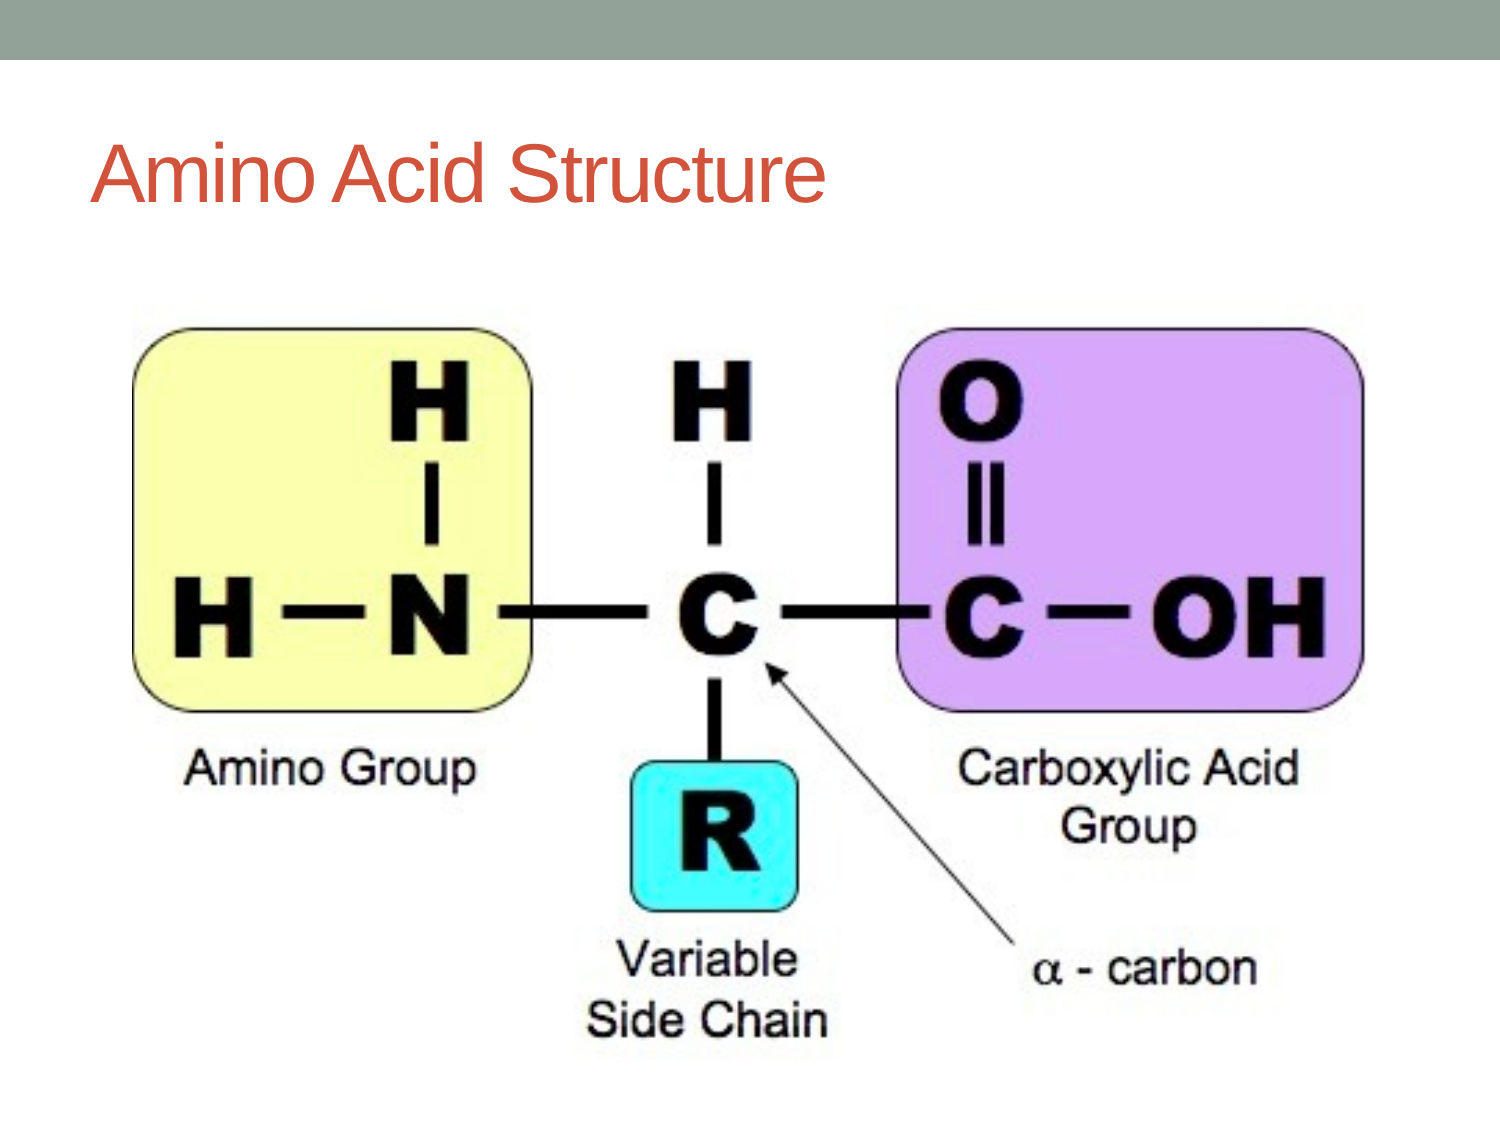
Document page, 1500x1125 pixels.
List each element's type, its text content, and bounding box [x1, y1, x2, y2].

title Amino Acid Structure [75, 87, 1425, 250]
picture [75, 262, 1425, 1063]
